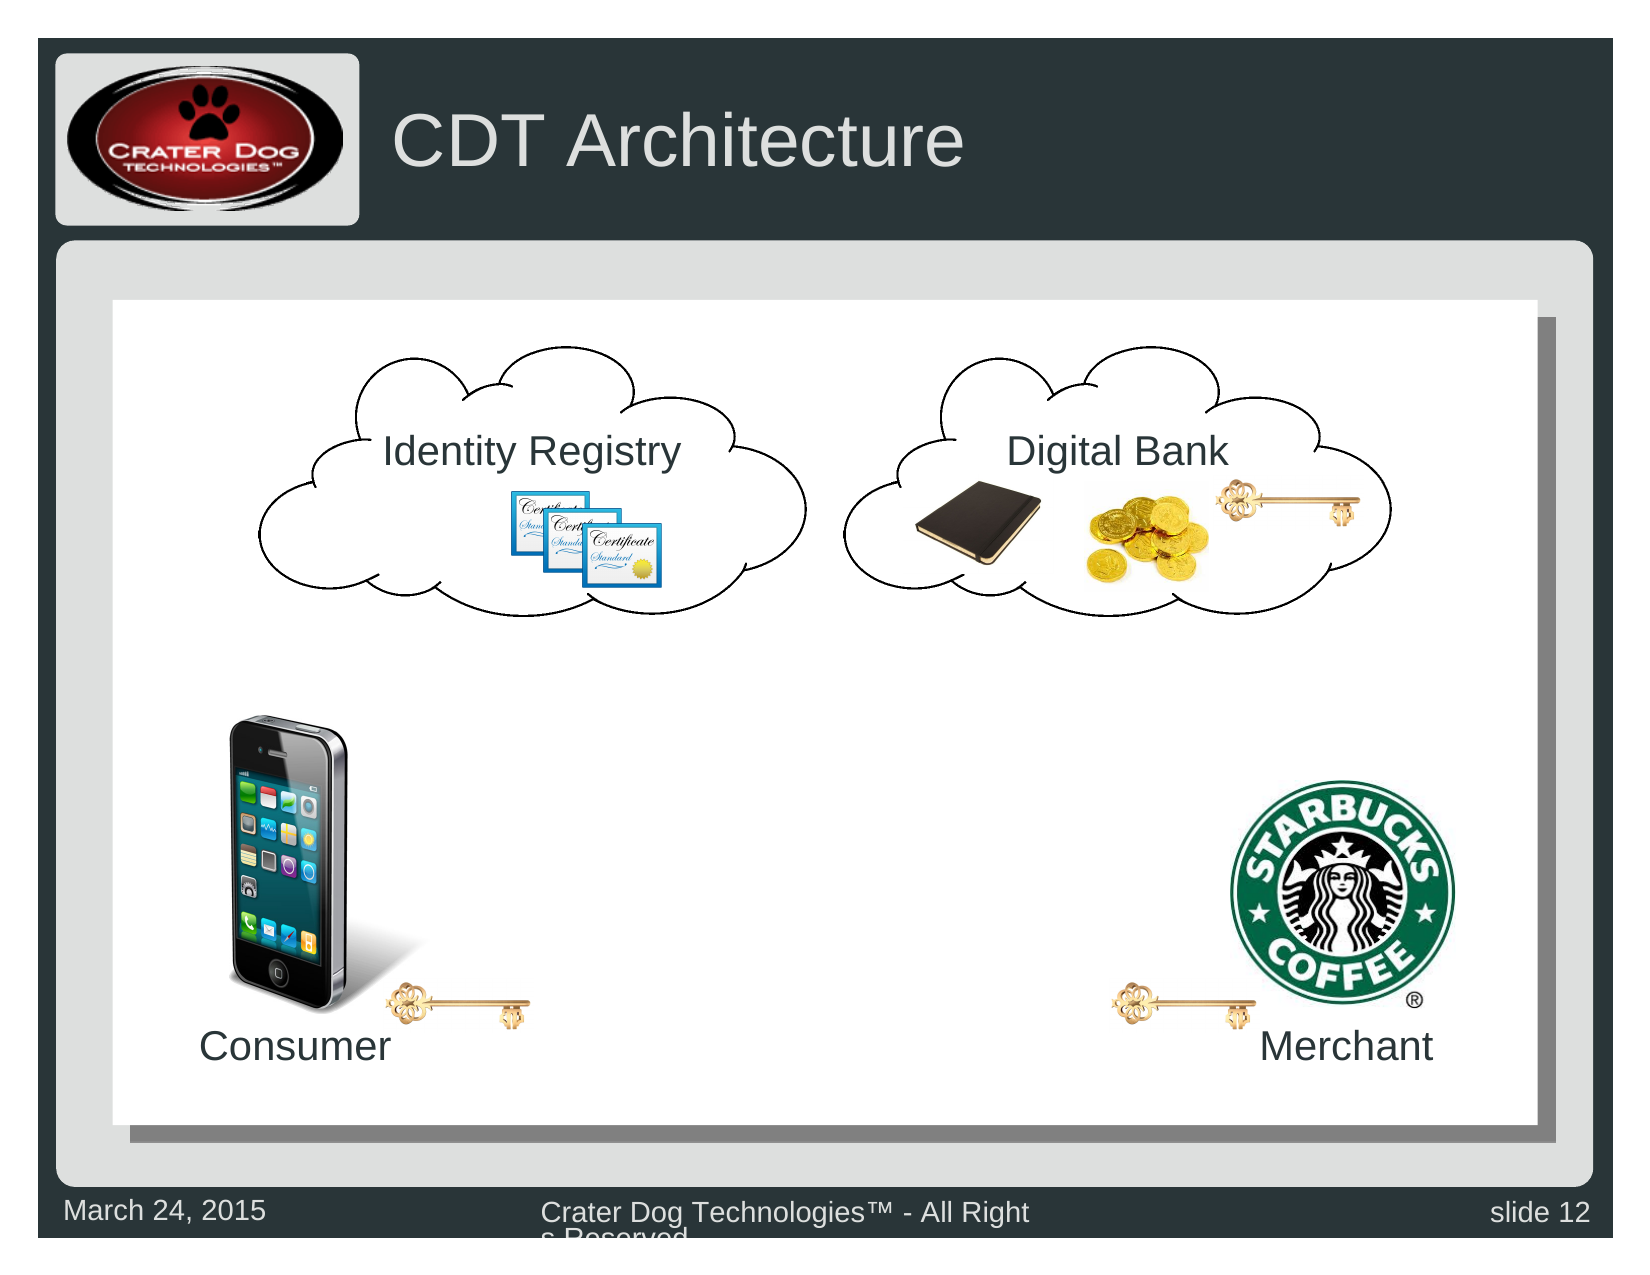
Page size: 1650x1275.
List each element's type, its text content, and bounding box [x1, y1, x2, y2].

picture [229, 714, 534, 1033]
picture [843, 345, 1392, 619]
text_box Consumer [199, 1023, 392, 1070]
picture [1109, 780, 1456, 1033]
picture [67, 66, 343, 211]
title CDT Architecture [391, 55, 1572, 224]
text_box [112, 299, 1538, 1126]
text_box Merchant [1259, 1023, 1434, 1070]
picture [258, 345, 807, 619]
